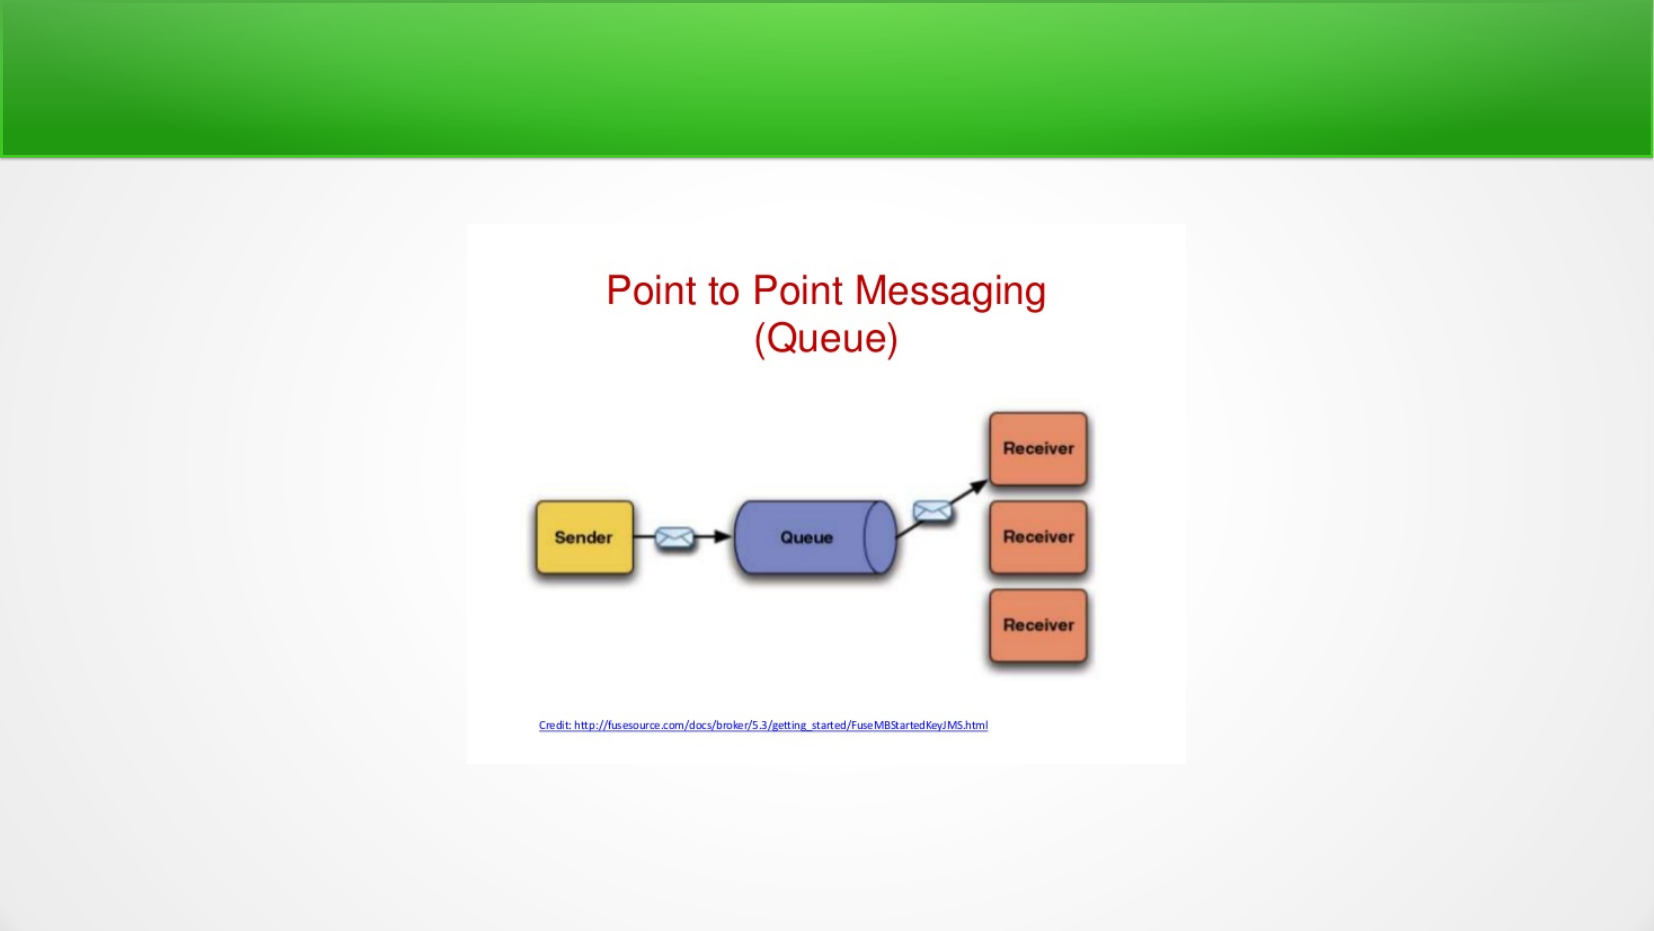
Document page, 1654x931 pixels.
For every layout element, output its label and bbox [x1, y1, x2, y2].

picture [467, 224, 1186, 764]
